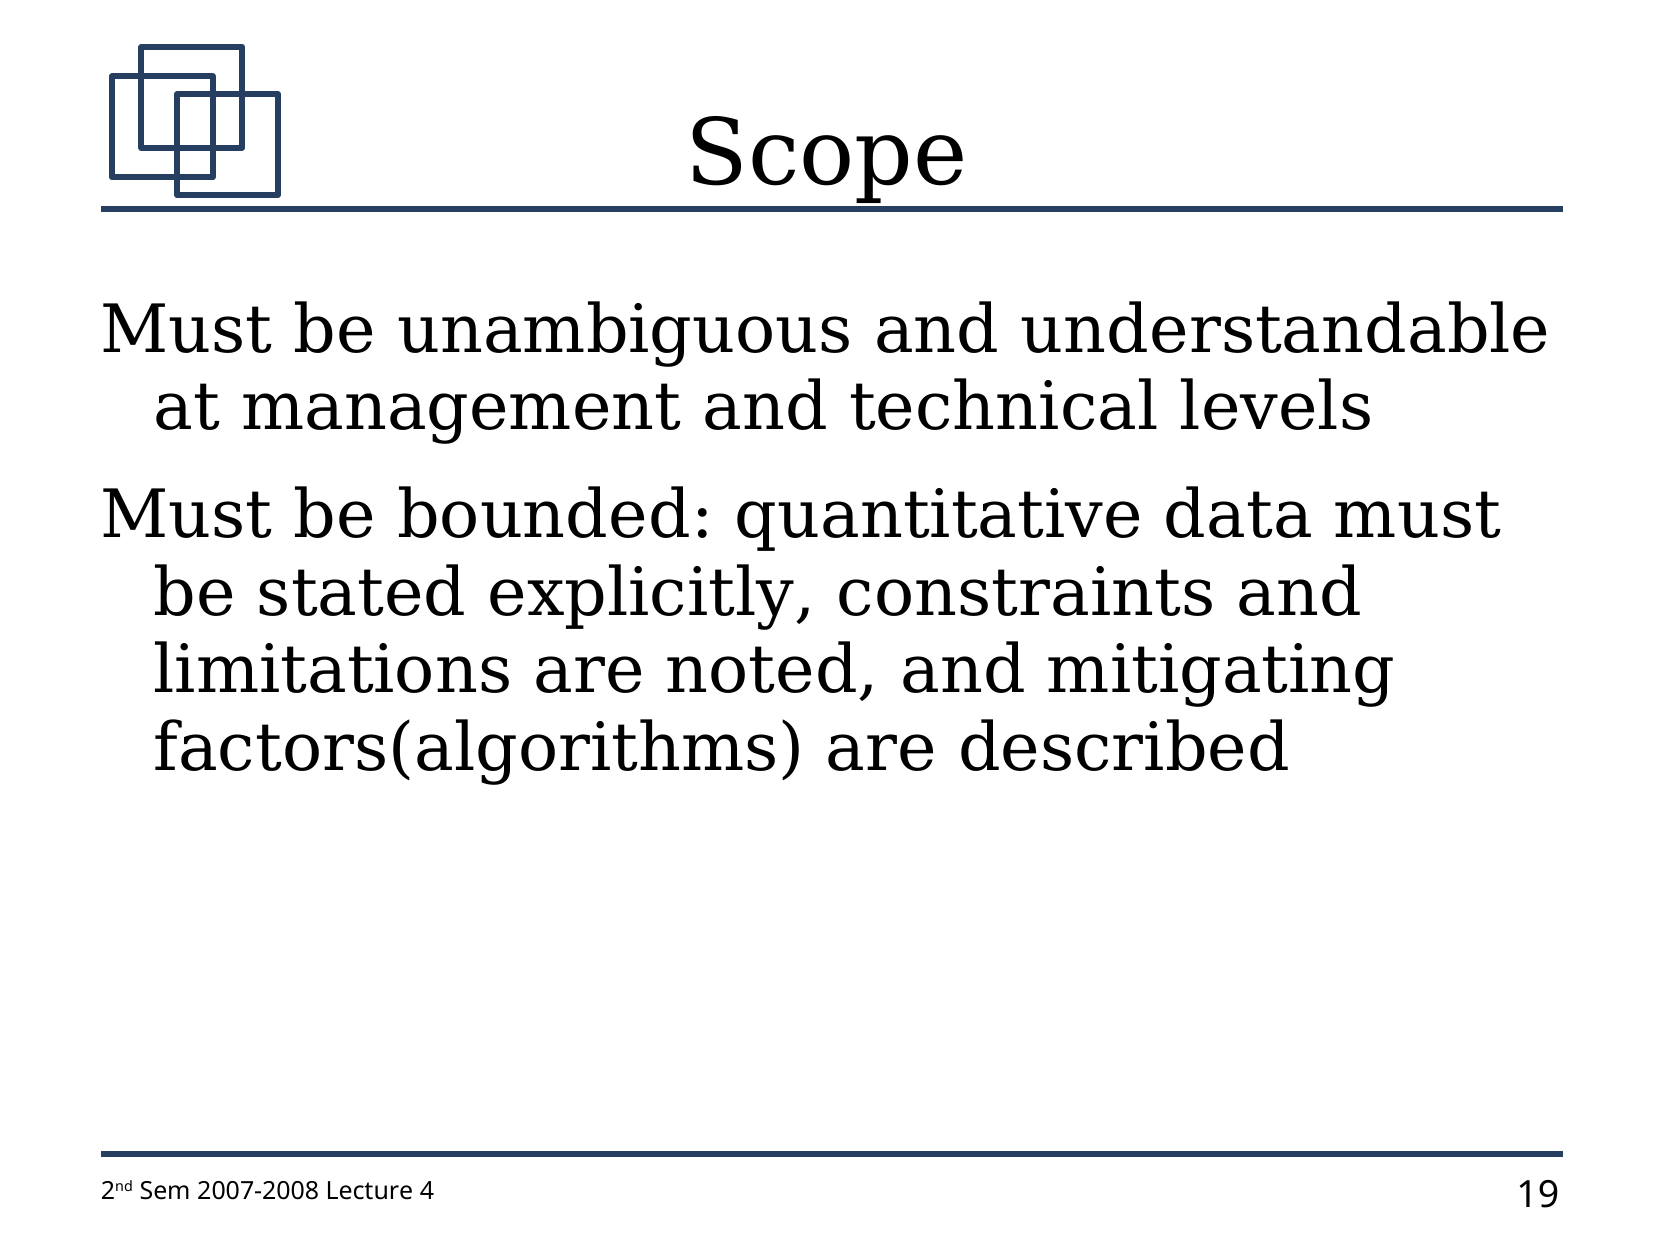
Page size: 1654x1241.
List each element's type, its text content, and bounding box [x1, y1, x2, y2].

list Must be unambiguous and understandable at management and technical levels Must be bounded: quantitative data must be stated explicitly, constraints and limitations are noted, and mitigating factors(algorithms) are described [82, 290, 1571, 1109]
title Scope [82, 49, 1571, 257]
